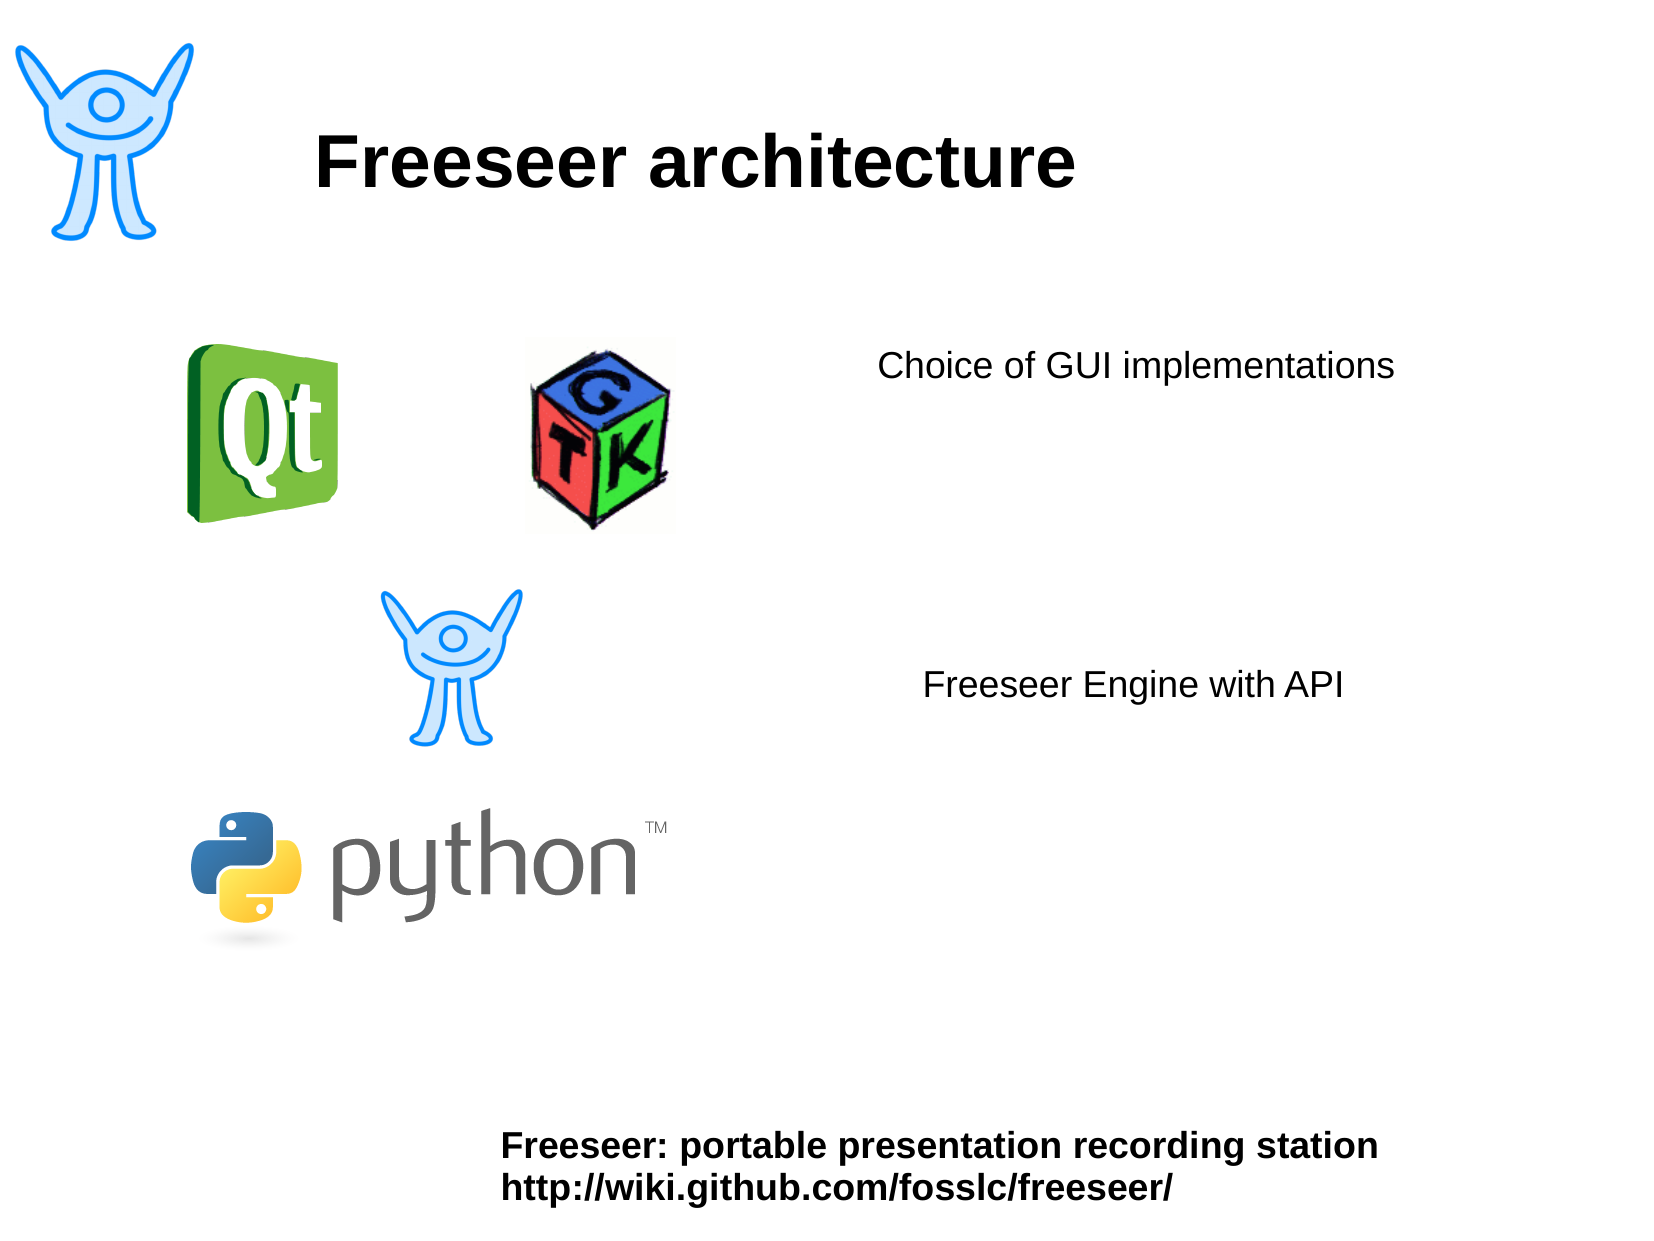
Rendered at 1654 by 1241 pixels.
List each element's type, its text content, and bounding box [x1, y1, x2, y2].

picture [8, 25, 198, 293]
picture [525, 337, 676, 534]
text_box Freeseer architecture [300, 112, 1501, 212]
picture [187, 344, 338, 523]
text_box Choice of GUI implementations [862, 337, 1576, 395]
text_box Freeseer Engine with API [907, 655, 1396, 713]
picture [112, 575, 713, 982]
